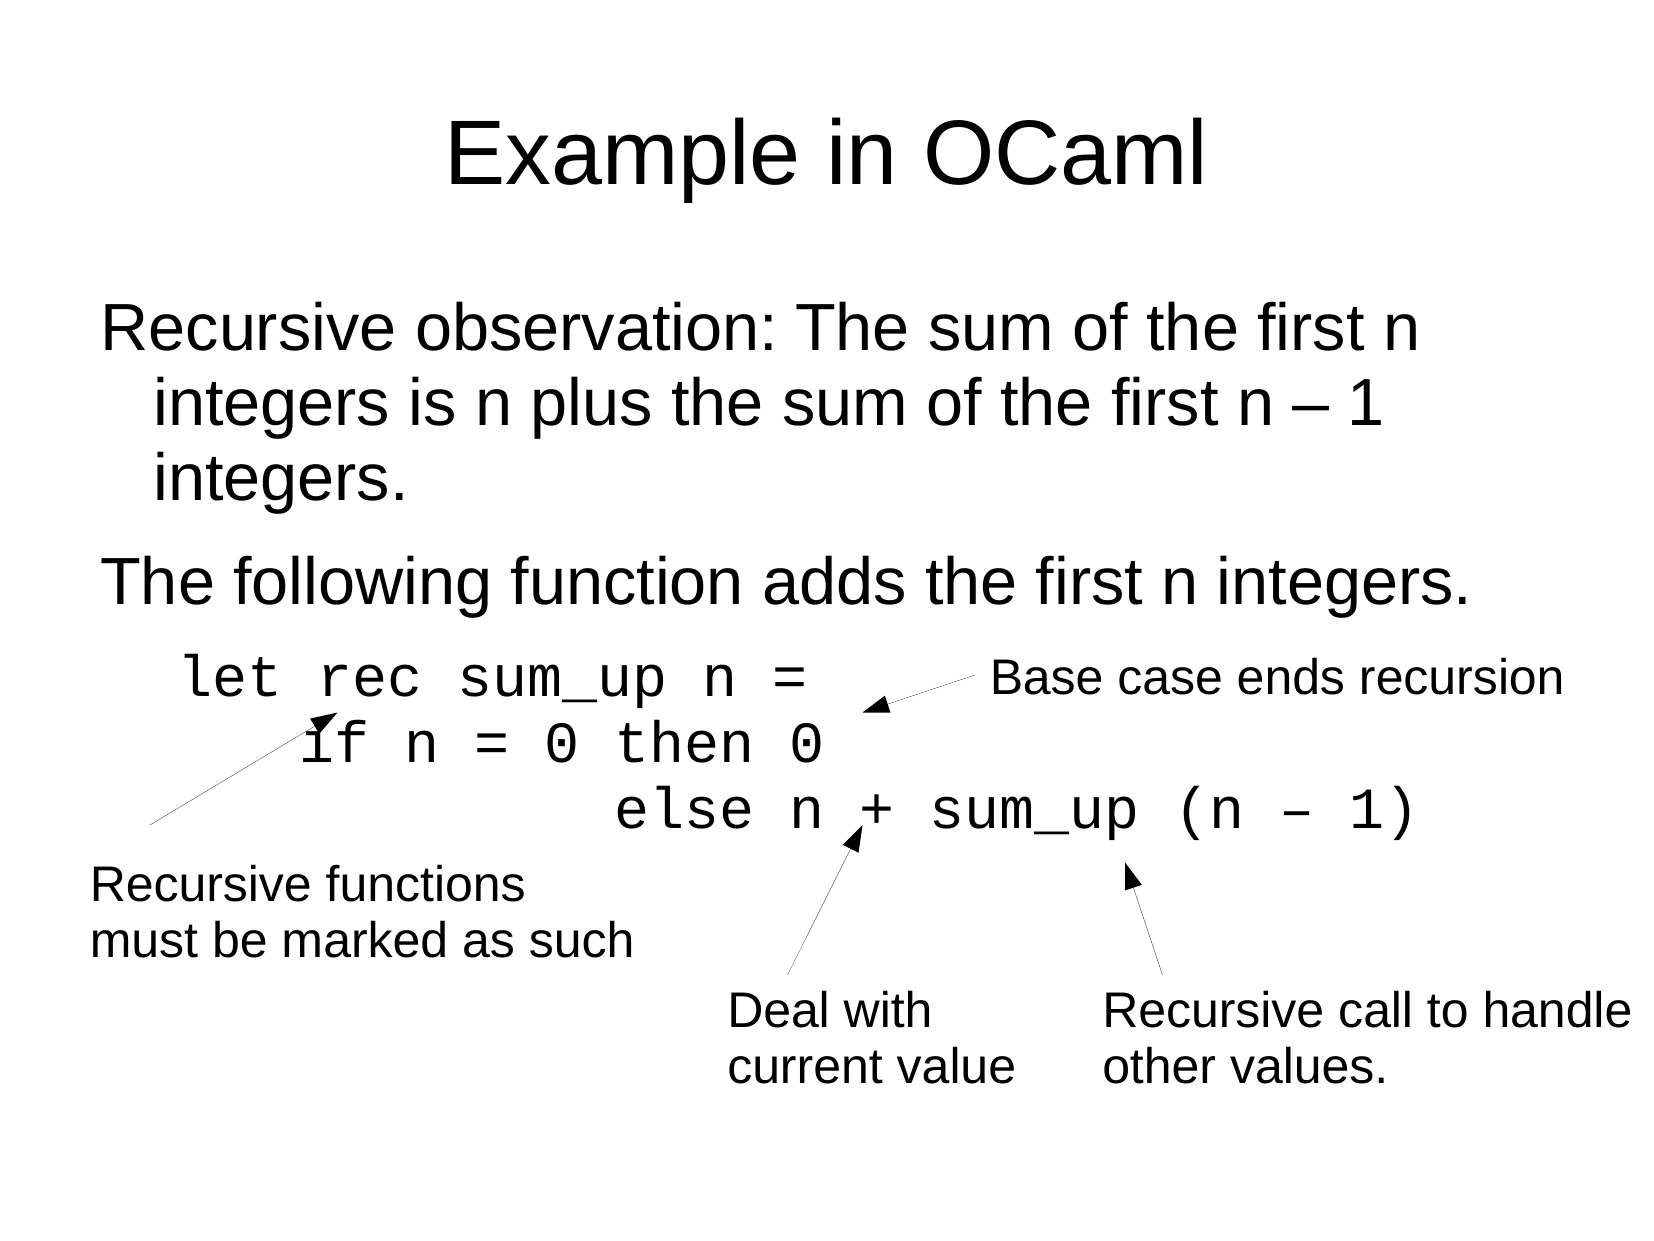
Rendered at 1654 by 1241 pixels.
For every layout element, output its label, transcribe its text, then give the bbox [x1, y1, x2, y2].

text_box Recursive call to handle other values. [1087, 975, 1648, 1102]
list Recursive observation: The sum of the first n integers is n plus the sum of the first n – 1 integers. The following function adds the first n integers. let rec sum_up n = if n = 0 then 0 else n + sum_up (n – 1) [82, 290, 1571, 1094]
text_box Deal with current value [712, 975, 1032, 1102]
text_box Recursive functions must be marked as such [75, 848, 650, 976]
text_box Base case ends recursion [975, 641, 1580, 713]
title Example in OCaml [82, 56, 1571, 250]
